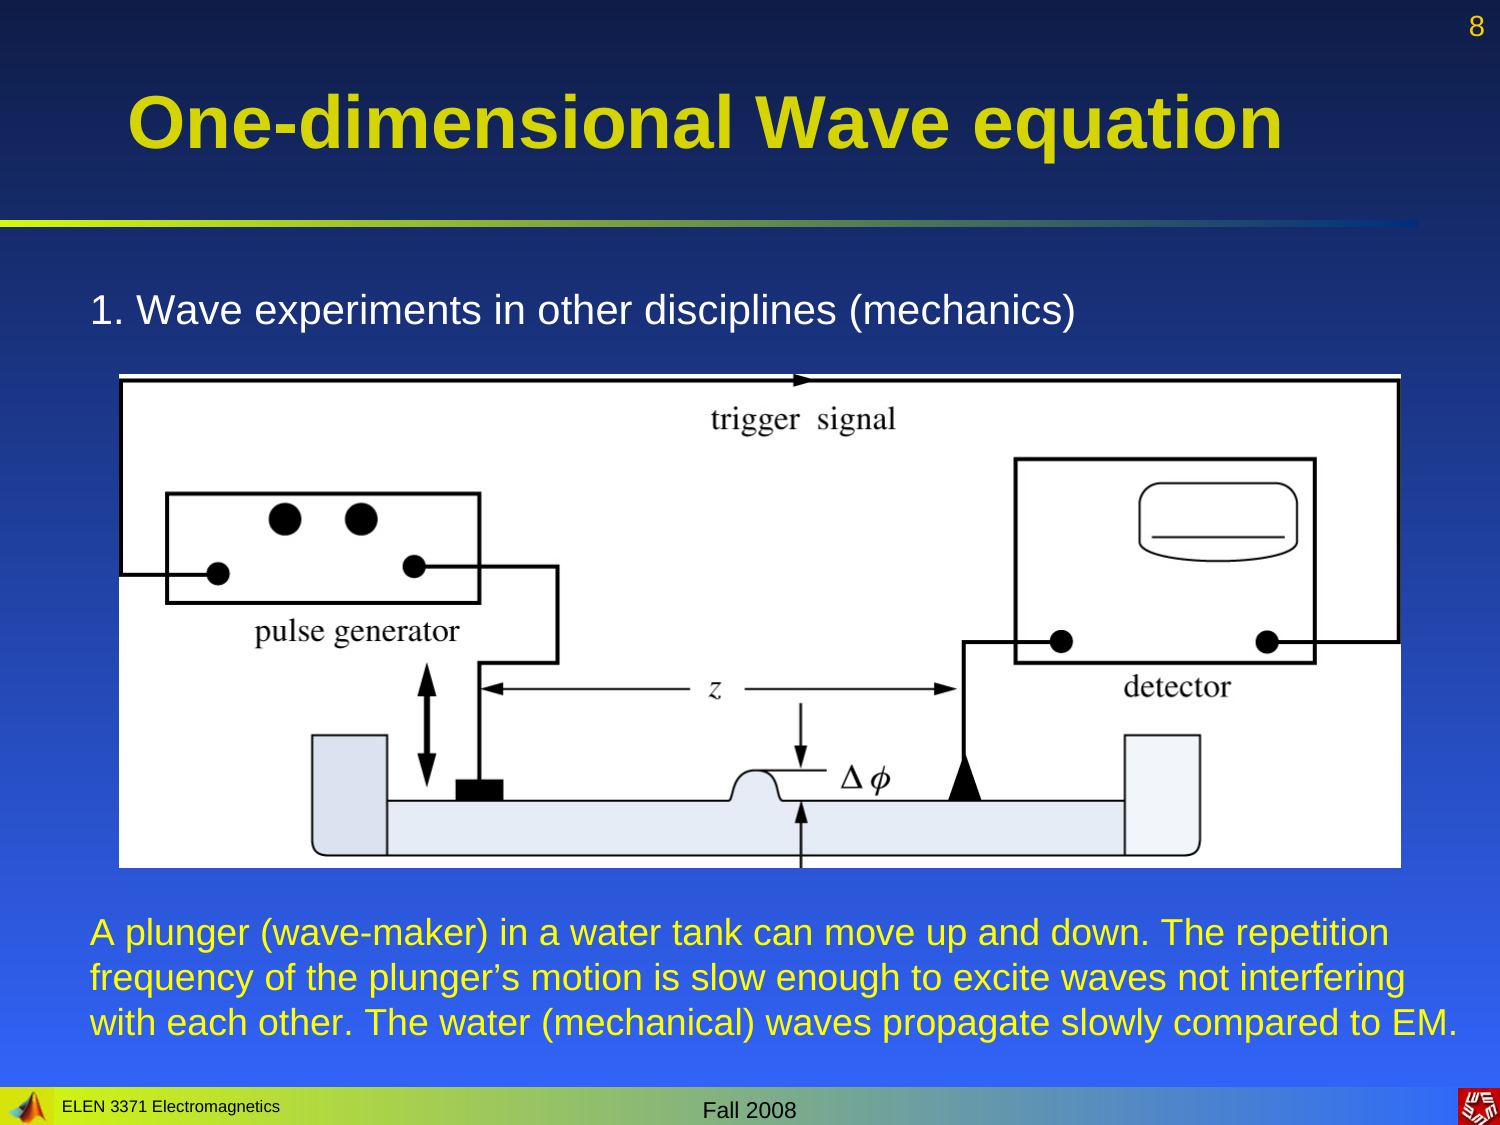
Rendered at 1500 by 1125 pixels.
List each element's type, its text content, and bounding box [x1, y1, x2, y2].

text_box A plunger (wave-maker) in a water tank can move up and down. The repetition frequency of the plunger’s motion is slow enough to excite waves not interfering with each other. The water (mechanical) waves propagate slowly compared to EM. [74, 899, 1476, 1051]
picture [1458, 1088, 1500, 1125]
title One-dimensional Wave equation [112, 37, 1388, 201]
picture [119, 374, 1401, 868]
text_box 1. Wave experiments in other disciplines (mechanics) [74, 275, 1225, 341]
picture [0, 1087, 54, 1125]
